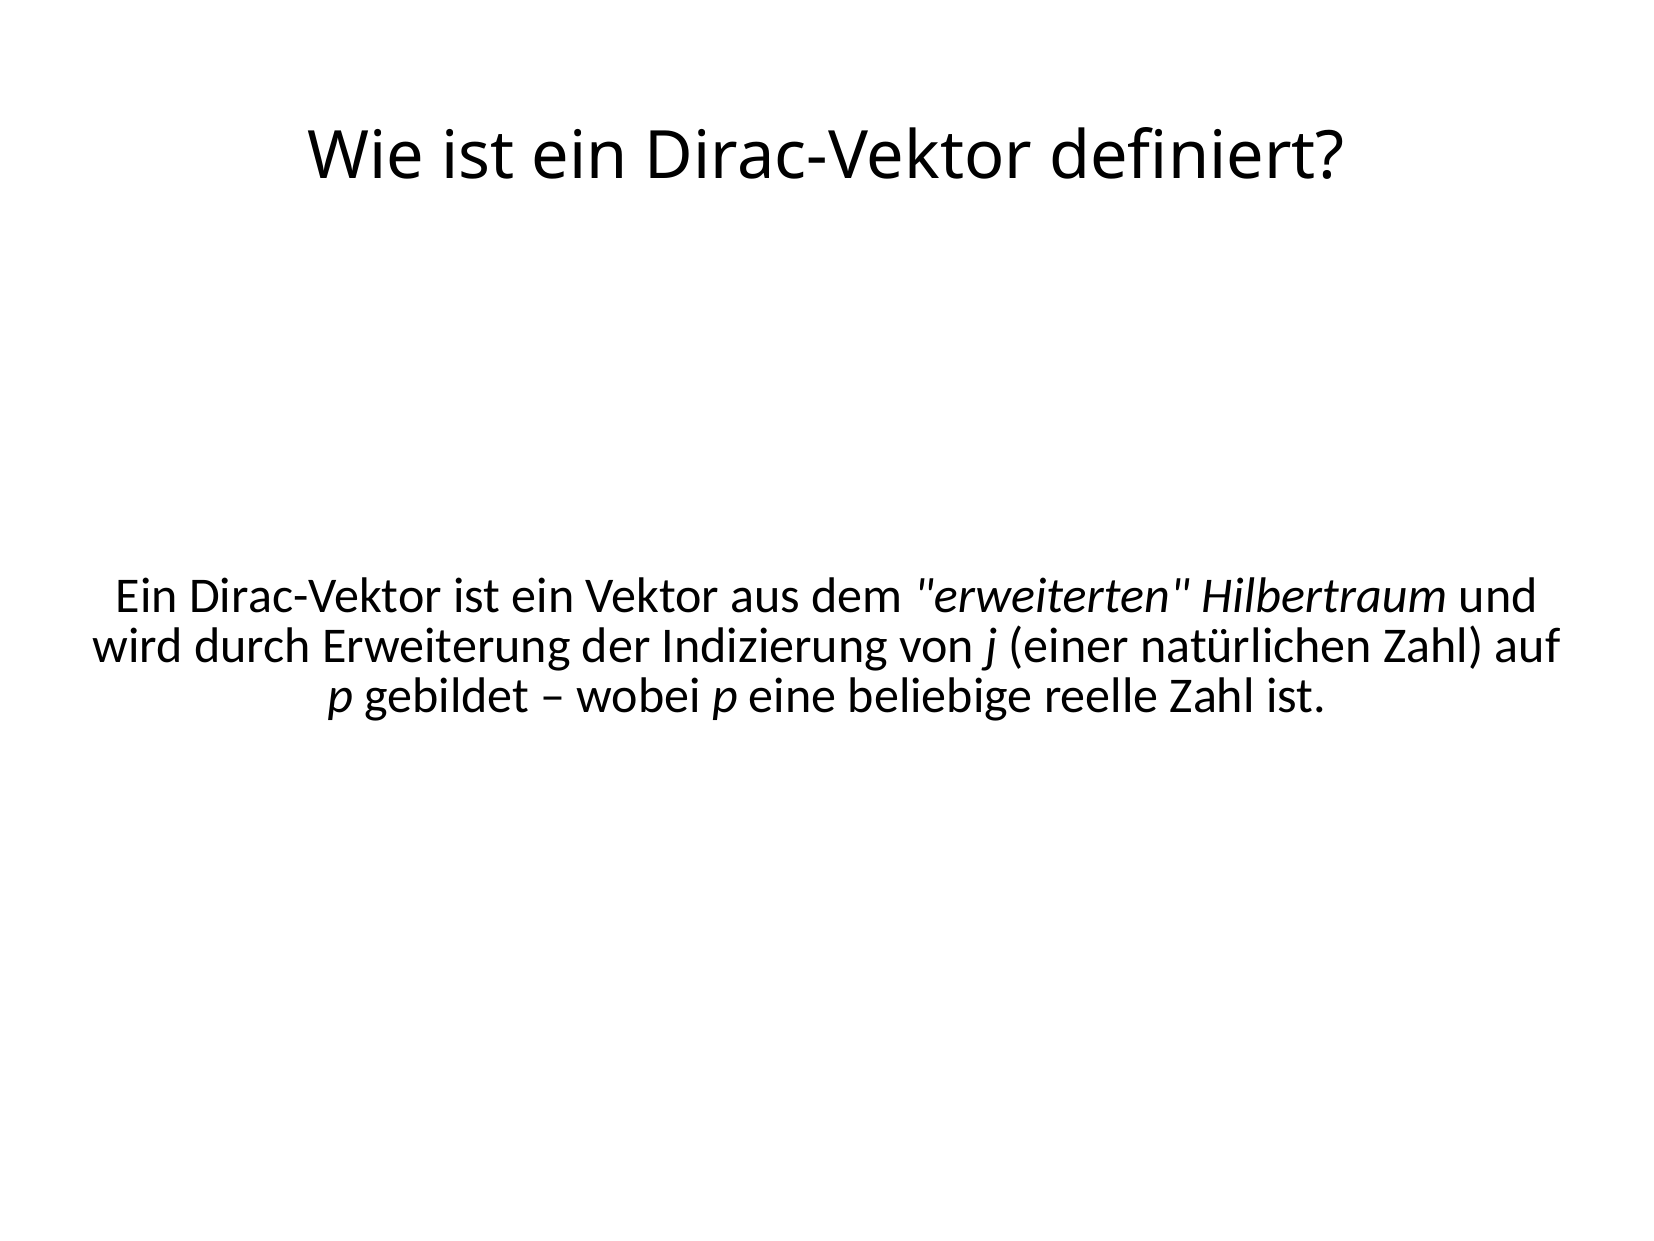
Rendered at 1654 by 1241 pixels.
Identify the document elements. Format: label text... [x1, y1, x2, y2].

subtitle Ein Dirac-Vektor ist ein Vektor aus dem "erweiterten" Hilbertraum und wird durch Erweiterung der Indizierung von j (einer natürlichen Zahl) auf p gebildet – wobei p eine beliebige reelle Zahl ist. [82, 290, 1571, 1010]
title Wie ist ein Dirac-Vektor definiert? [82, 49, 1571, 257]
